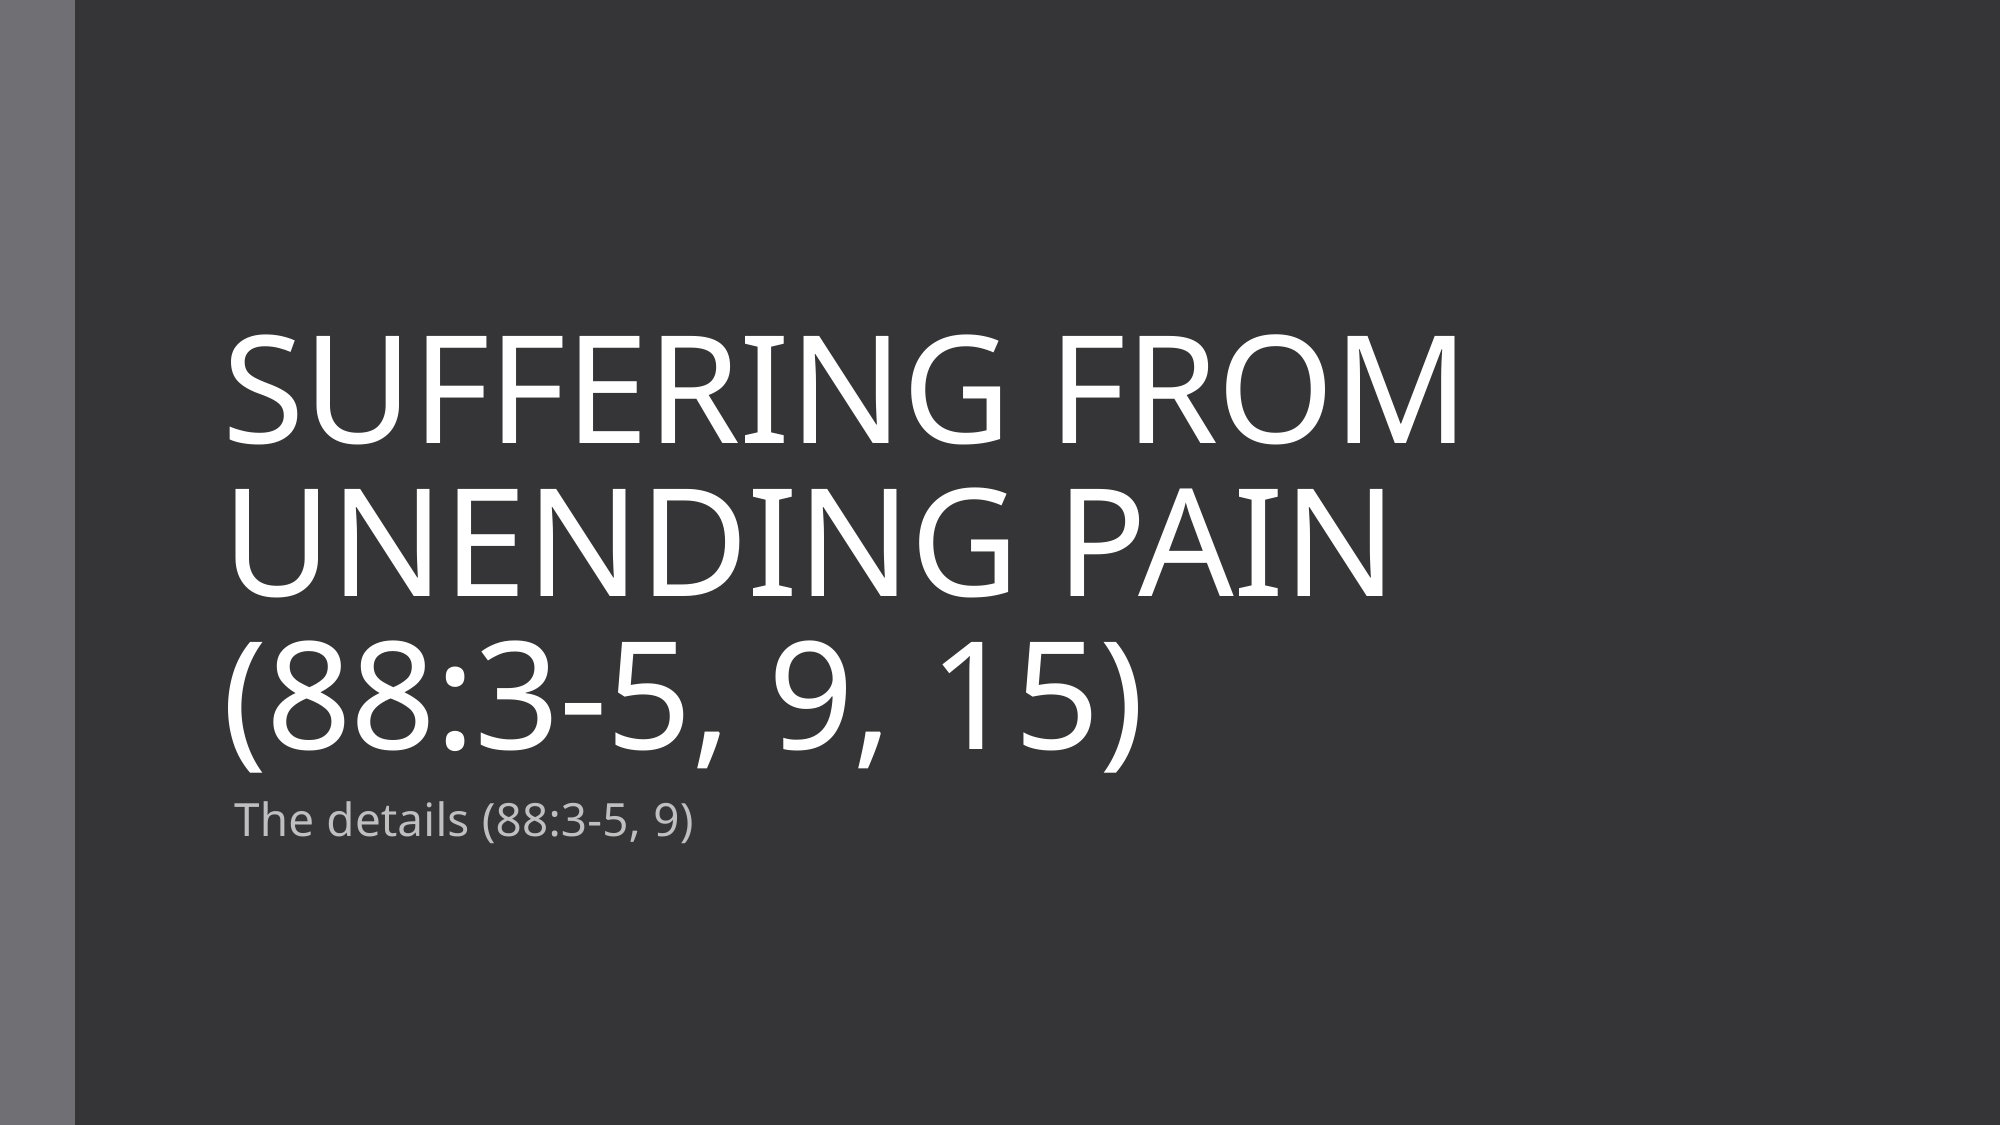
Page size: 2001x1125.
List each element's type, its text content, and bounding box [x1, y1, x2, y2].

subtitle The details (88:3-5, 9) [206, 787, 1752, 1066]
title SUFFERING FROM UNENDING PAIN (88:3-5, 9, 15) [206, 124, 1752, 787]
